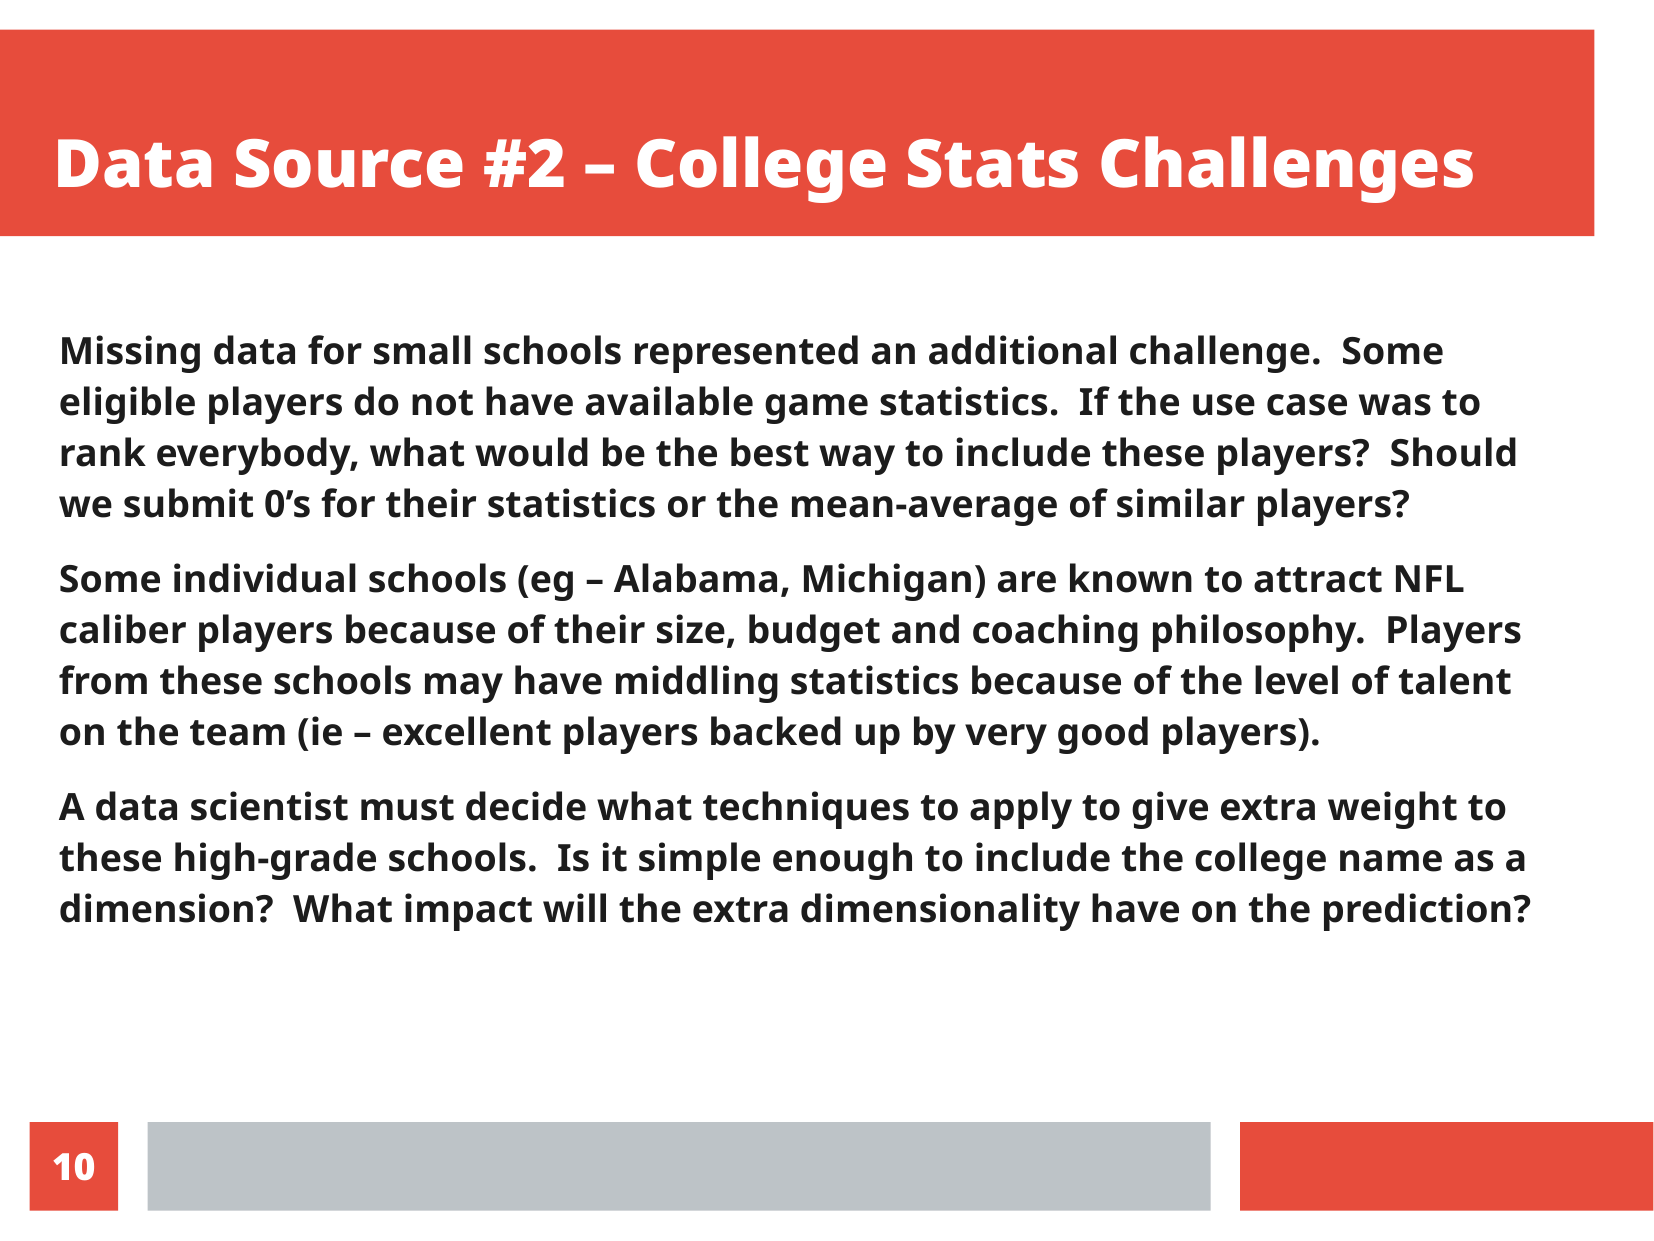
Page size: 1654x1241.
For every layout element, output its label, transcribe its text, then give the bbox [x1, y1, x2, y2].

title Data Source #2 – College Stats Challenges [53, 59, 1589, 207]
list Missing data for small schools represented an additional challenge. Some eligible players do not have available game statistics. If the use case was to rank everybody, what would be the best way to include these players? Should we submit 0’s for their statistics or the mean-average of similar players? Some individual schools (eg – Alabama, Michigan) are known to attract NFL caliber players because of their size, budget and coaching philosophy. Players from these schools may have middling statistics because of the level of talent on the team (ie – excellent players backed up by very good players). A data scientist must decide what techniques to apply to give extra weight to these high-grade schools. Is it simple enough to include the college name as a dimension? What impact will the extra dimensionality have on the prediction? [59, 324, 1565, 1093]
